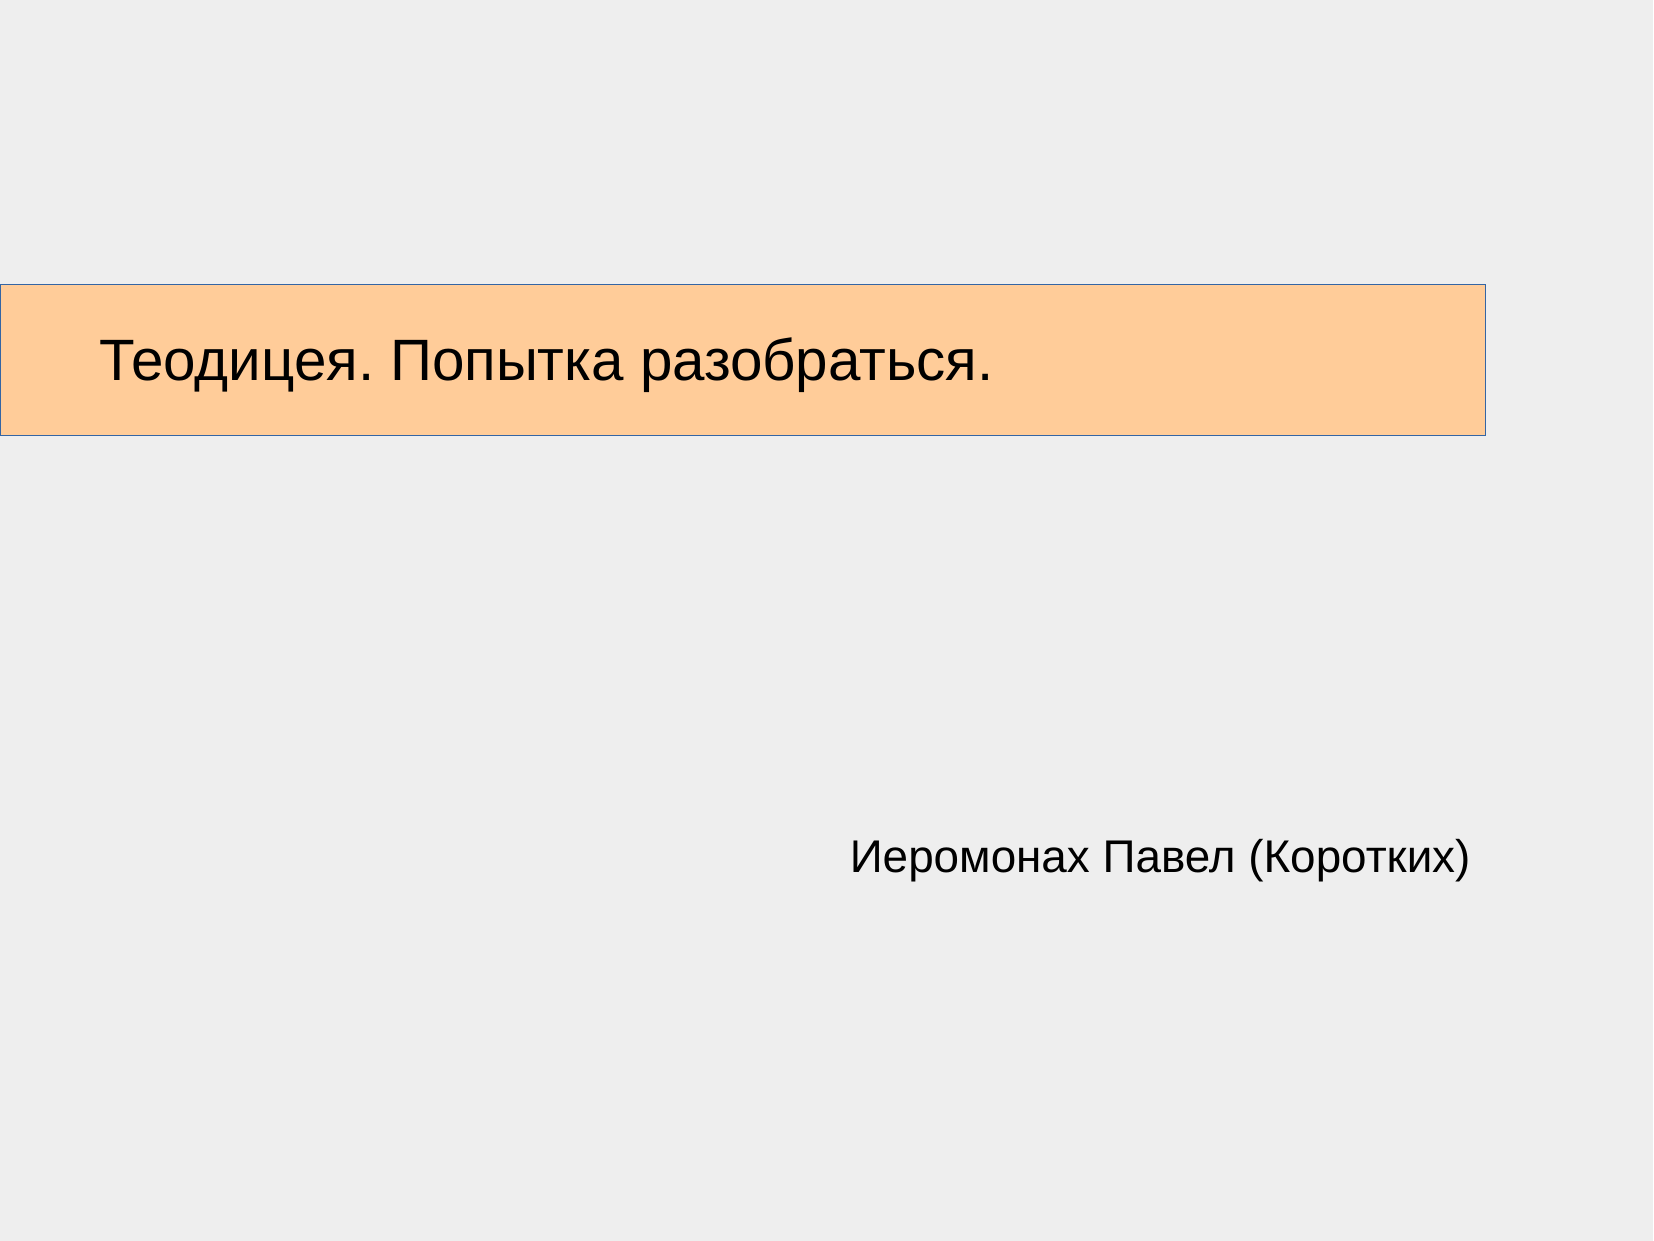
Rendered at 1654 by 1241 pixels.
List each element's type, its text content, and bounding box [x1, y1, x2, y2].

text_box Иеромонах Павел (Коротких) [835, 823, 1486, 885]
text_box Теодицея. Попытка разобраться. [0, 284, 1486, 436]
